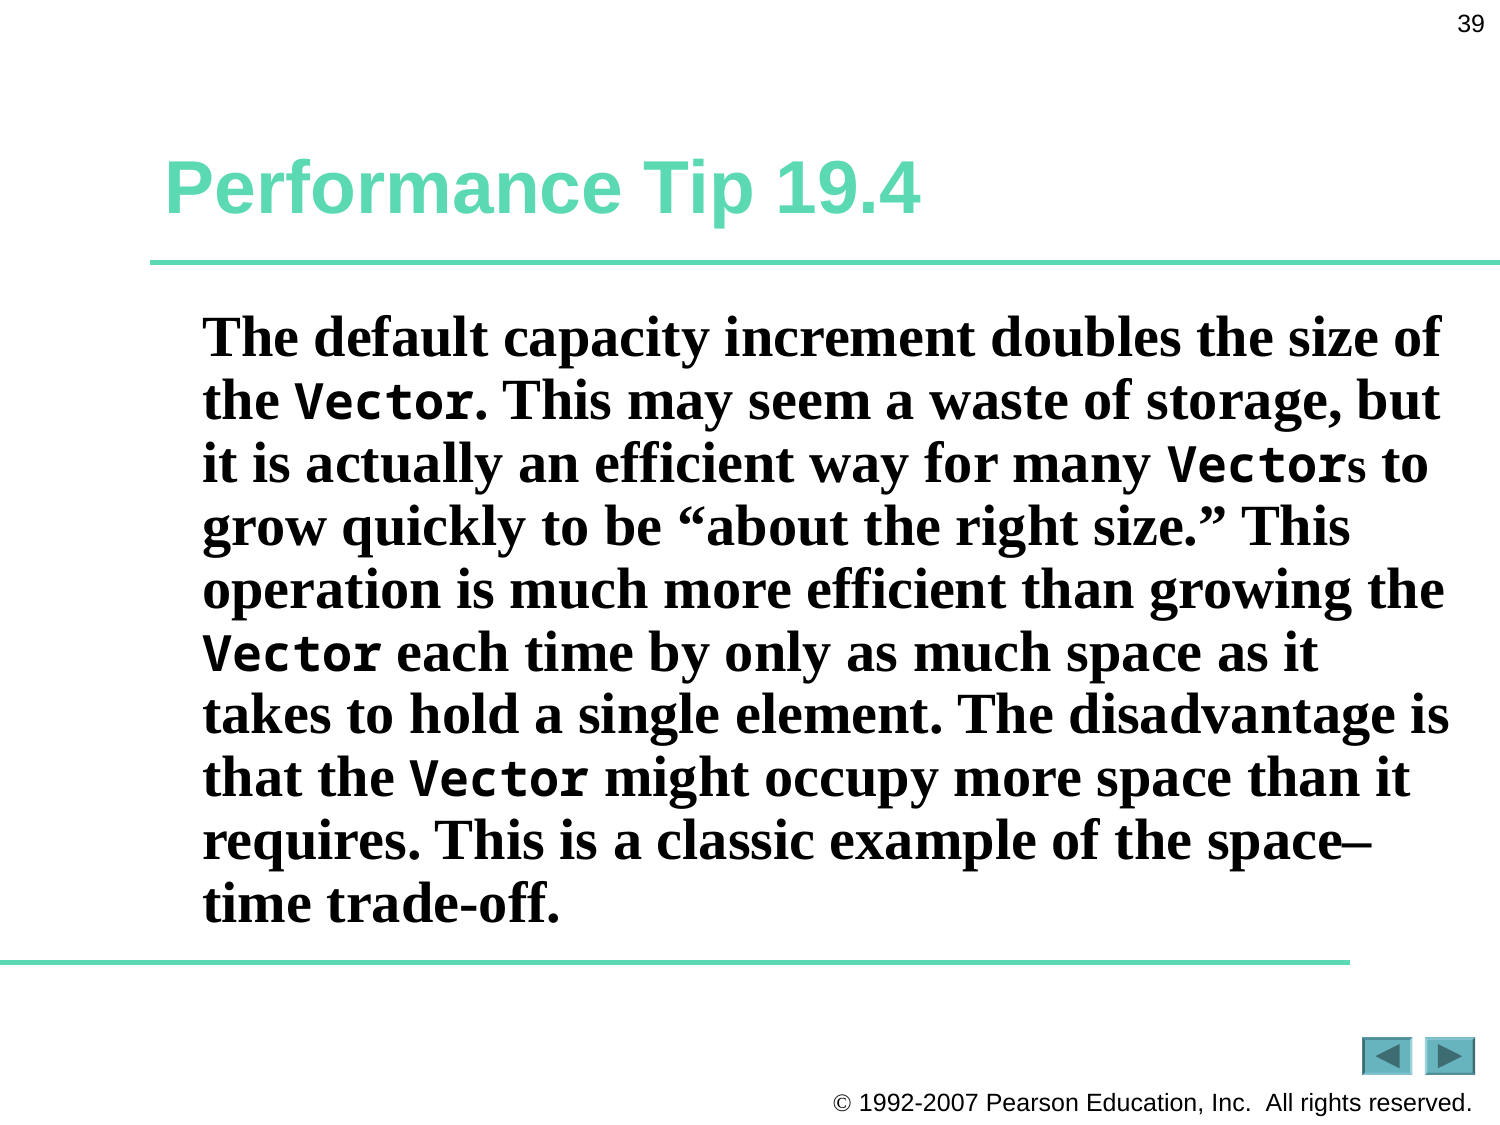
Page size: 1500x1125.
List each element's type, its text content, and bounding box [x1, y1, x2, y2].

title Performance Tip 19.4 [149, 112, 1425, 263]
text_box <number> [1149, 0, 1500, 79]
list The default capacity increment doubles the size of the Vector. This may seem a waste of storage, but it is actually an efficient way for many Vectors to grow quickly to be “about the right size.” This operation is much more efficient than growing the Vector each time by only as much space as it takes to hold a single element. The disadvantage is that the Vector might occupy more space than it requires. This is a classic example of the space–time trade-off. [187, 266, 1473, 976]
